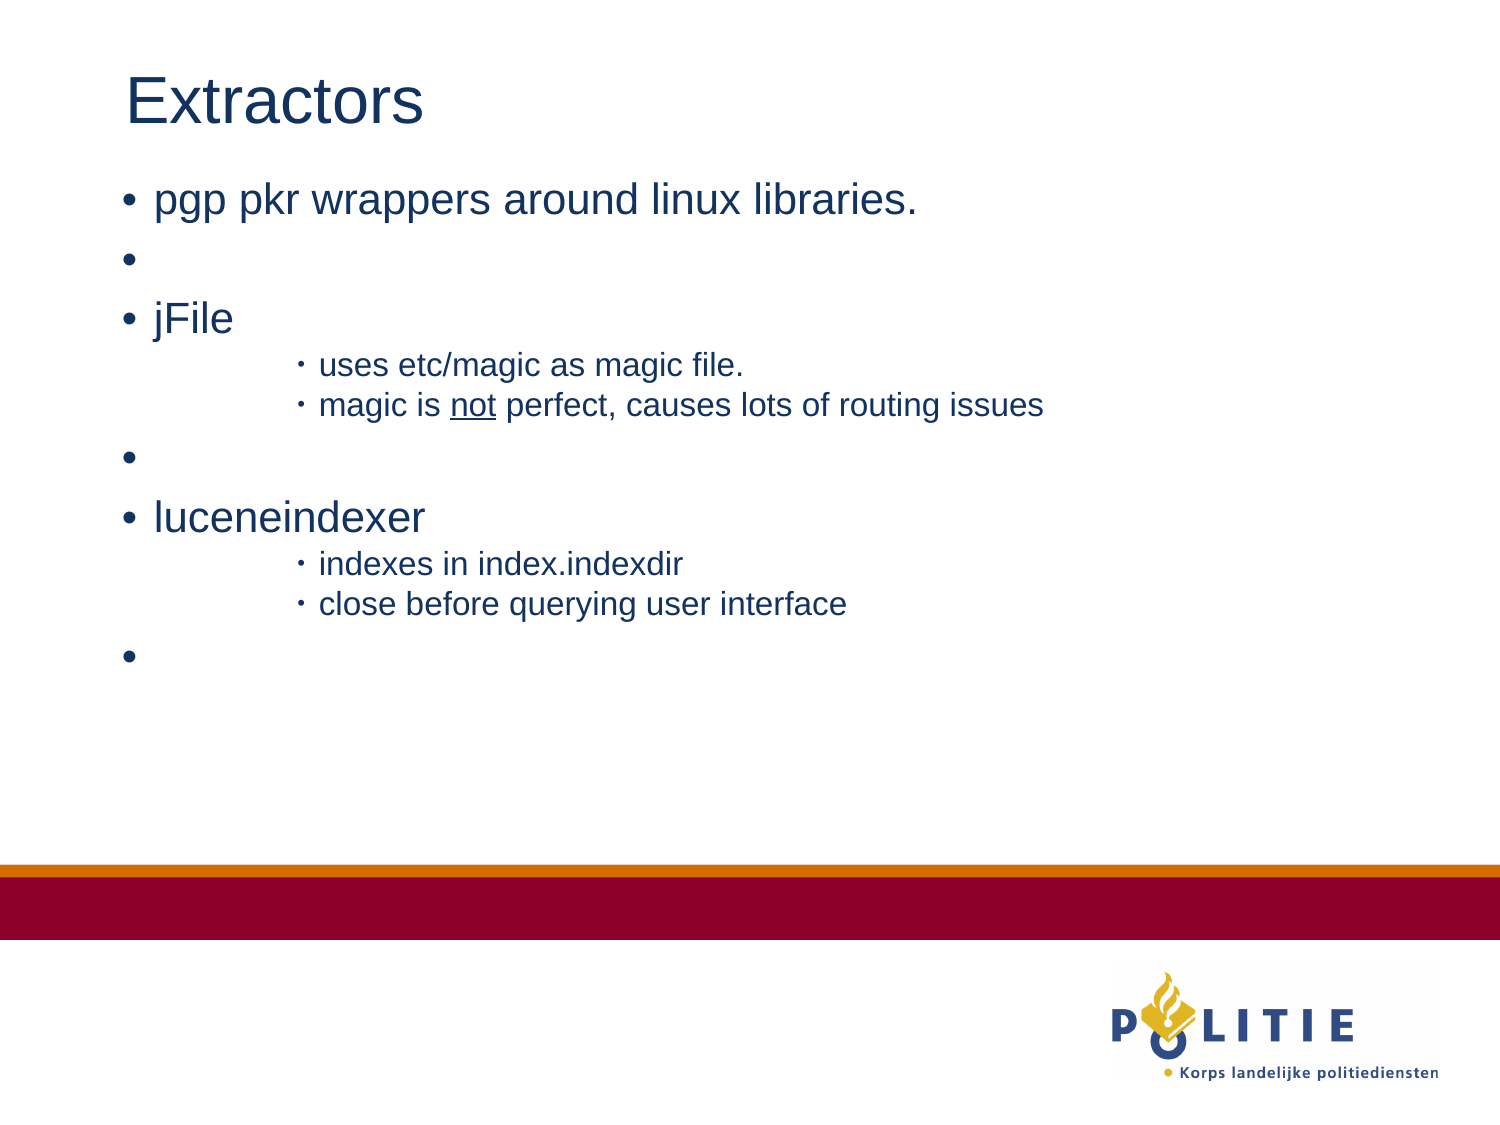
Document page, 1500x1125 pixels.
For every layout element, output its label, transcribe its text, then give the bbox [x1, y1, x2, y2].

title Extractors [124, 44, 1350, 158]
list pgp pkr wrappers around linux libraries. jFile uses etc/magic as magic file. magic is not perfect, causes lots of routing issues luceneindexer indexes in index.indexdir close before querying user interface [121, 174, 1351, 826]
picture [1112, 966, 1438, 1081]
